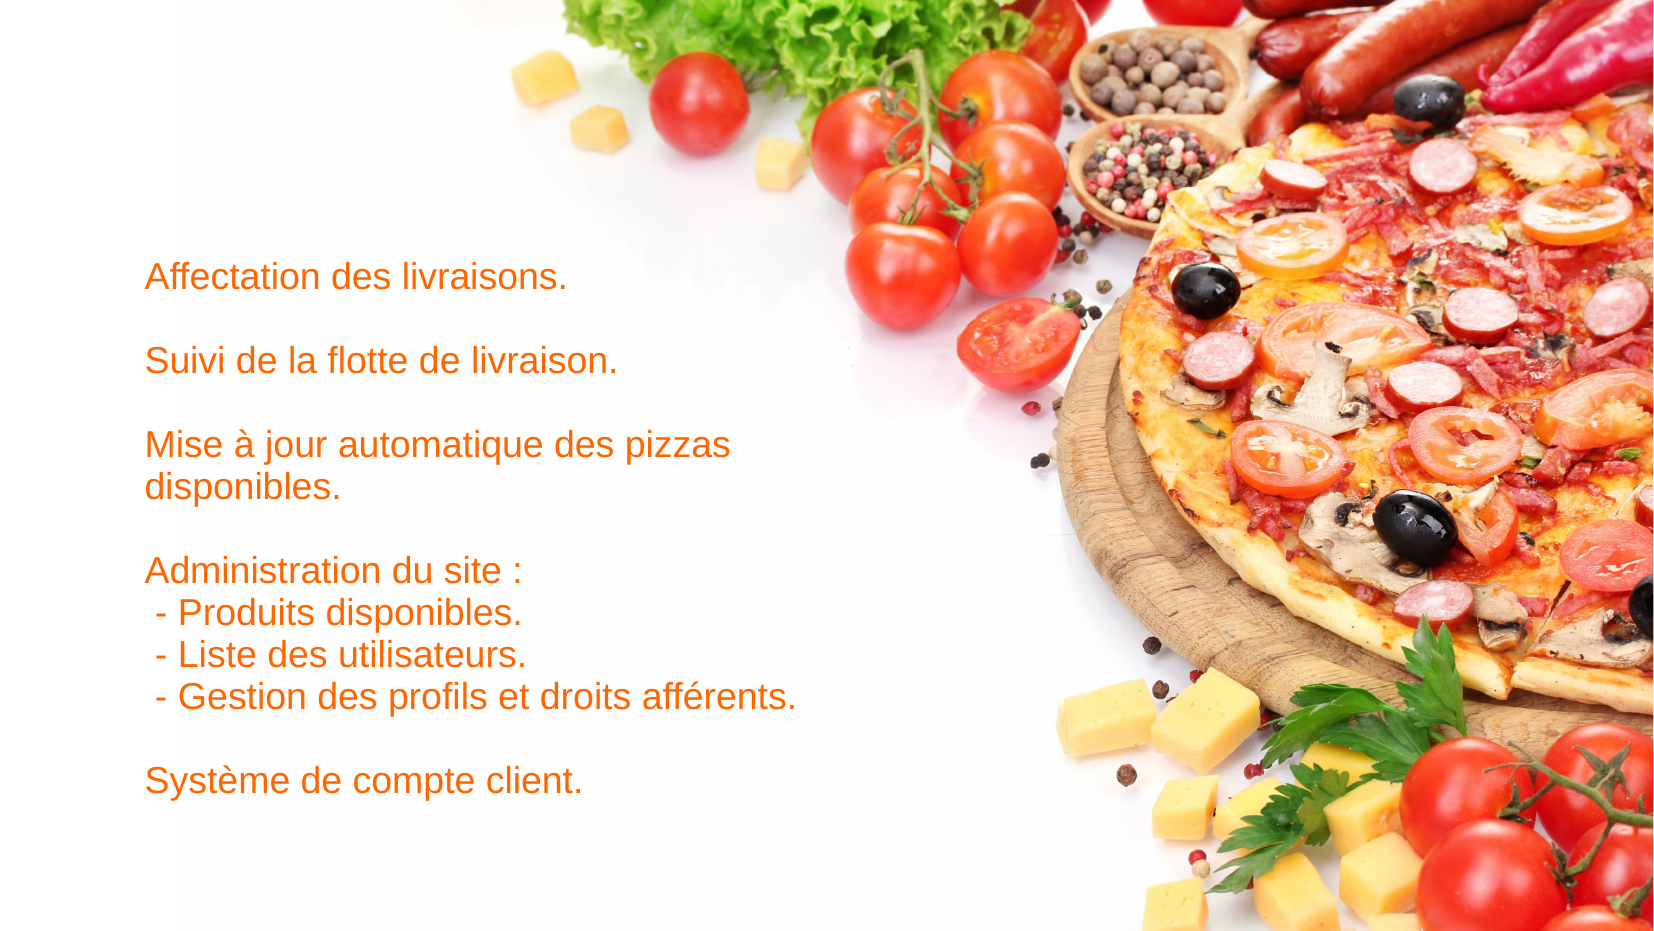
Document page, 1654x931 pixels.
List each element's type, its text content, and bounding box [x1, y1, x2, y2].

picture [177, 0, 1654, 931]
text_box Affectation des livraisons. Suivi de la flotte de livraison. Mise à jour automatique des pizzas disponibles. Administration du site : - Produits disponibles. - Liste des utilisateurs. - Gestion des profils et droits afférents. Système de compte client. [129, 248, 854, 893]
